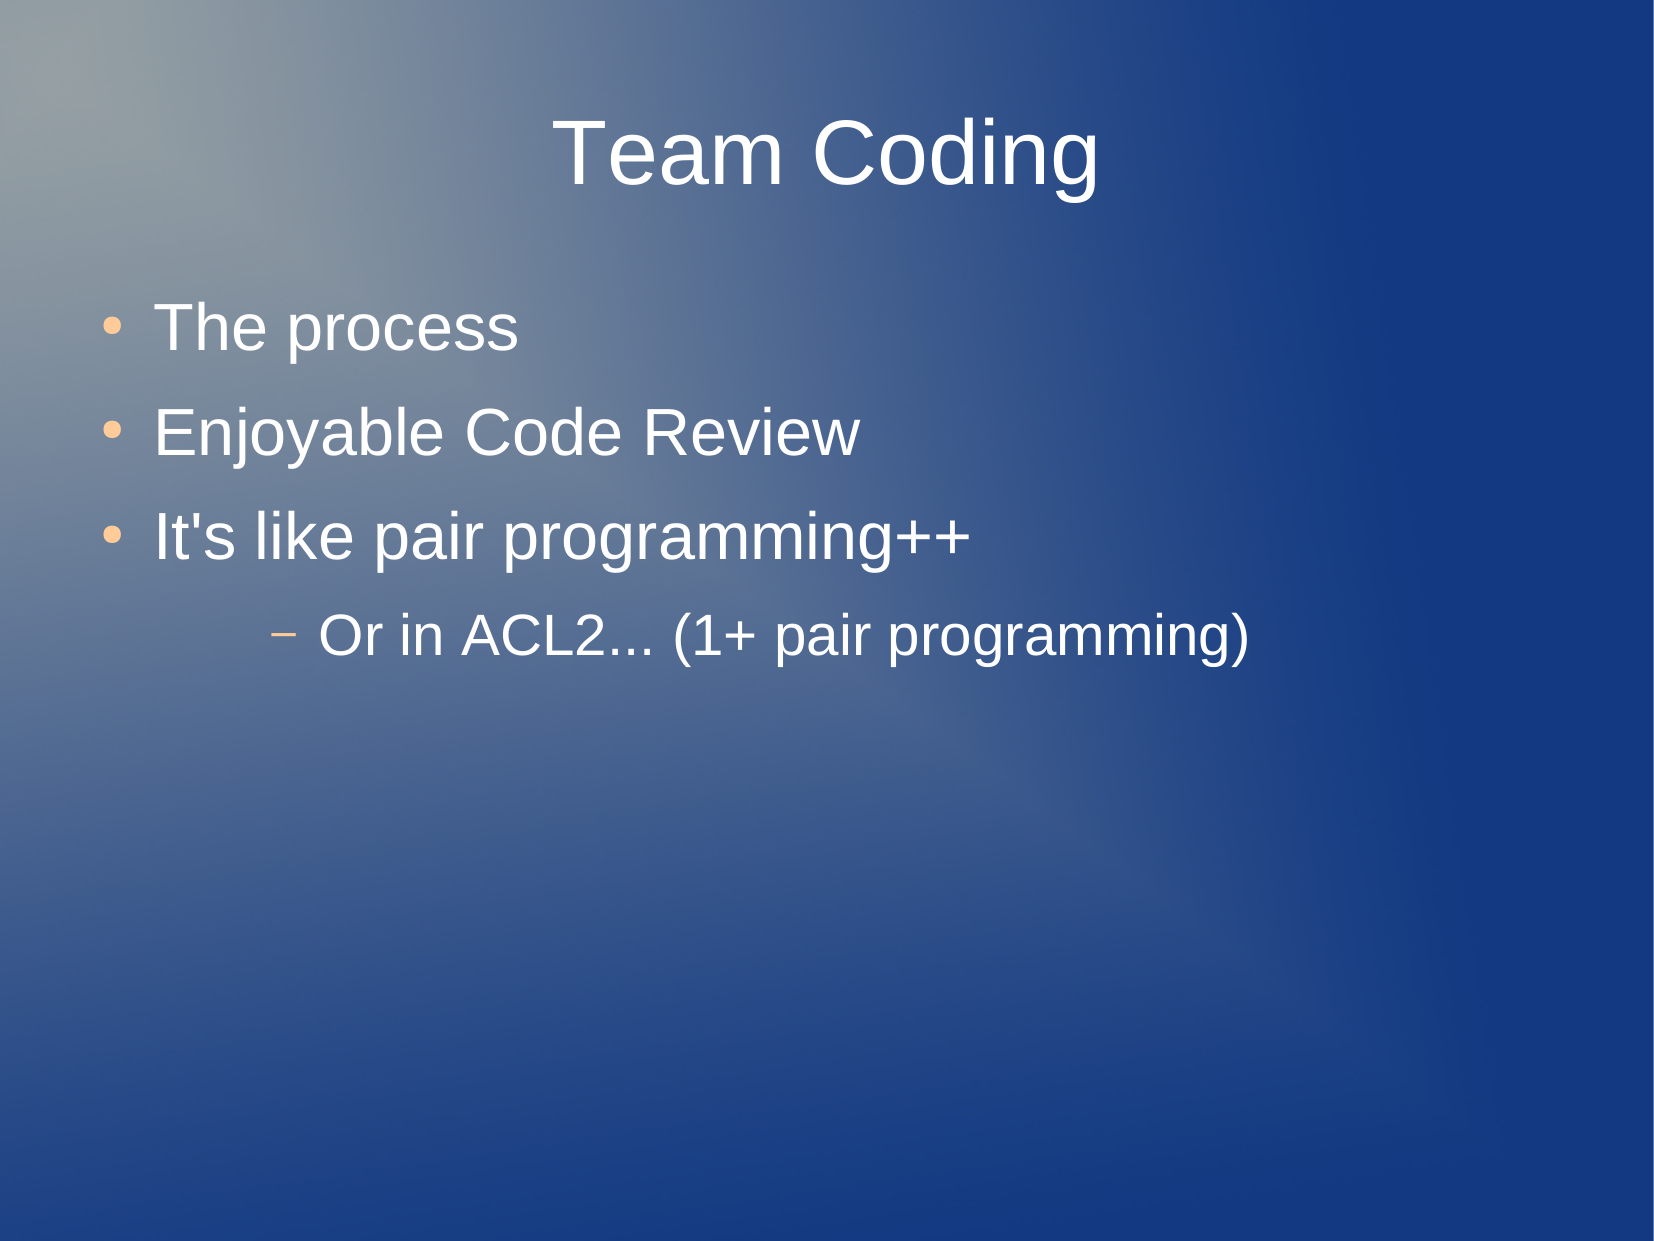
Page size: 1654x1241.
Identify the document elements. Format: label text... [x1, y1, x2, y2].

list The process Enjoyable Code Review It's like pair programming++ Or in ACL2... (1+ pair programming) [82, 290, 1571, 669]
picture [0, 0, 1654, 1241]
title Team Coding [82, 56, 1571, 250]
